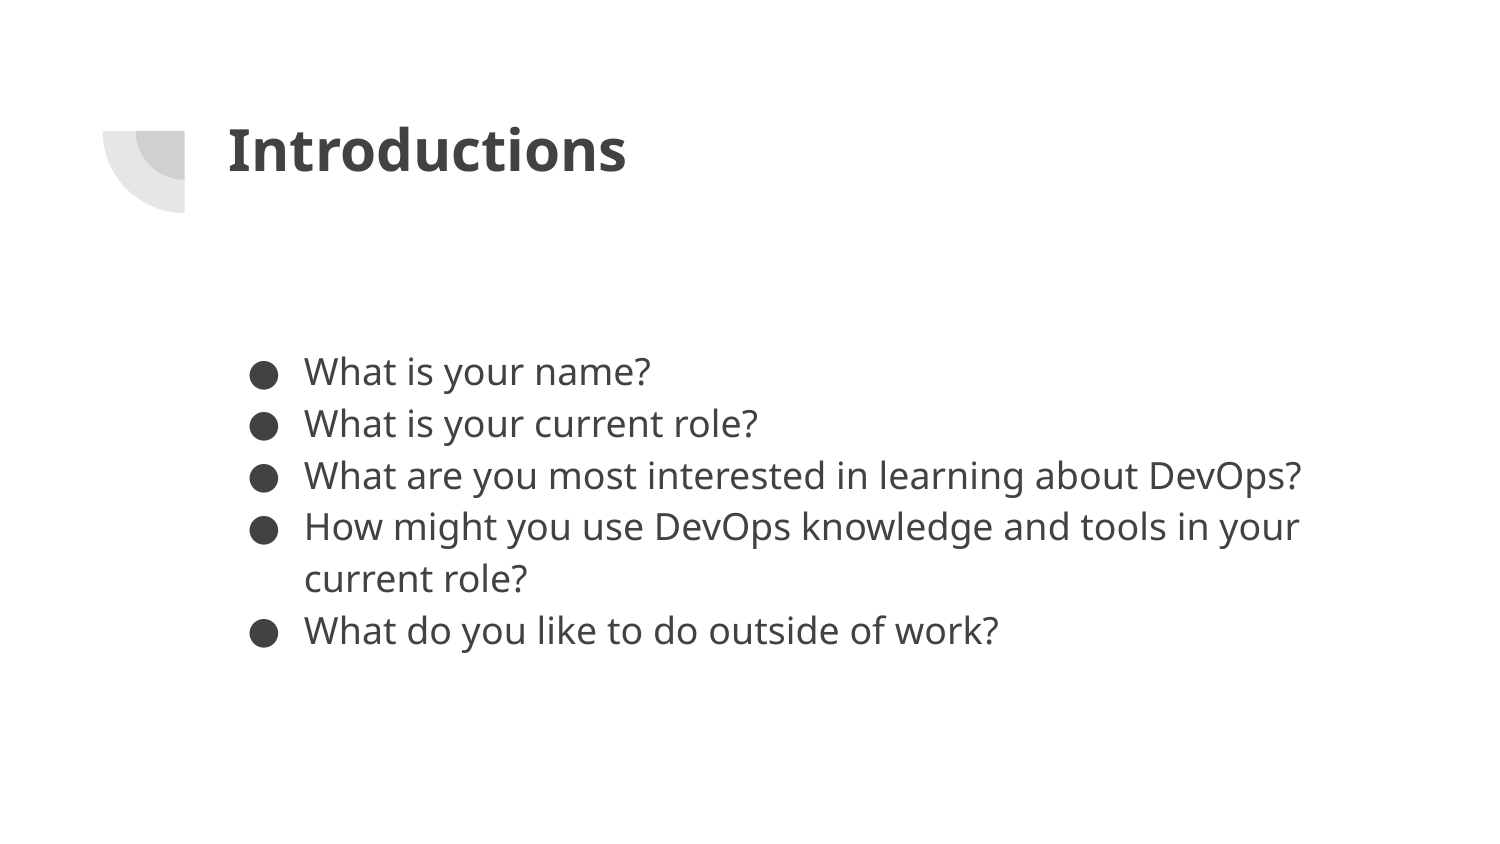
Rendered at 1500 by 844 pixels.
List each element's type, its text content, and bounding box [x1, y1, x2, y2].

title Introductions [213, 98, 1368, 263]
list What is your name? What is your current role? What are you most interested in learning about DevOps? How might you use DevOps knowledge and tools in your current role? What do you like to do outside of work? [213, 326, 1368, 744]
